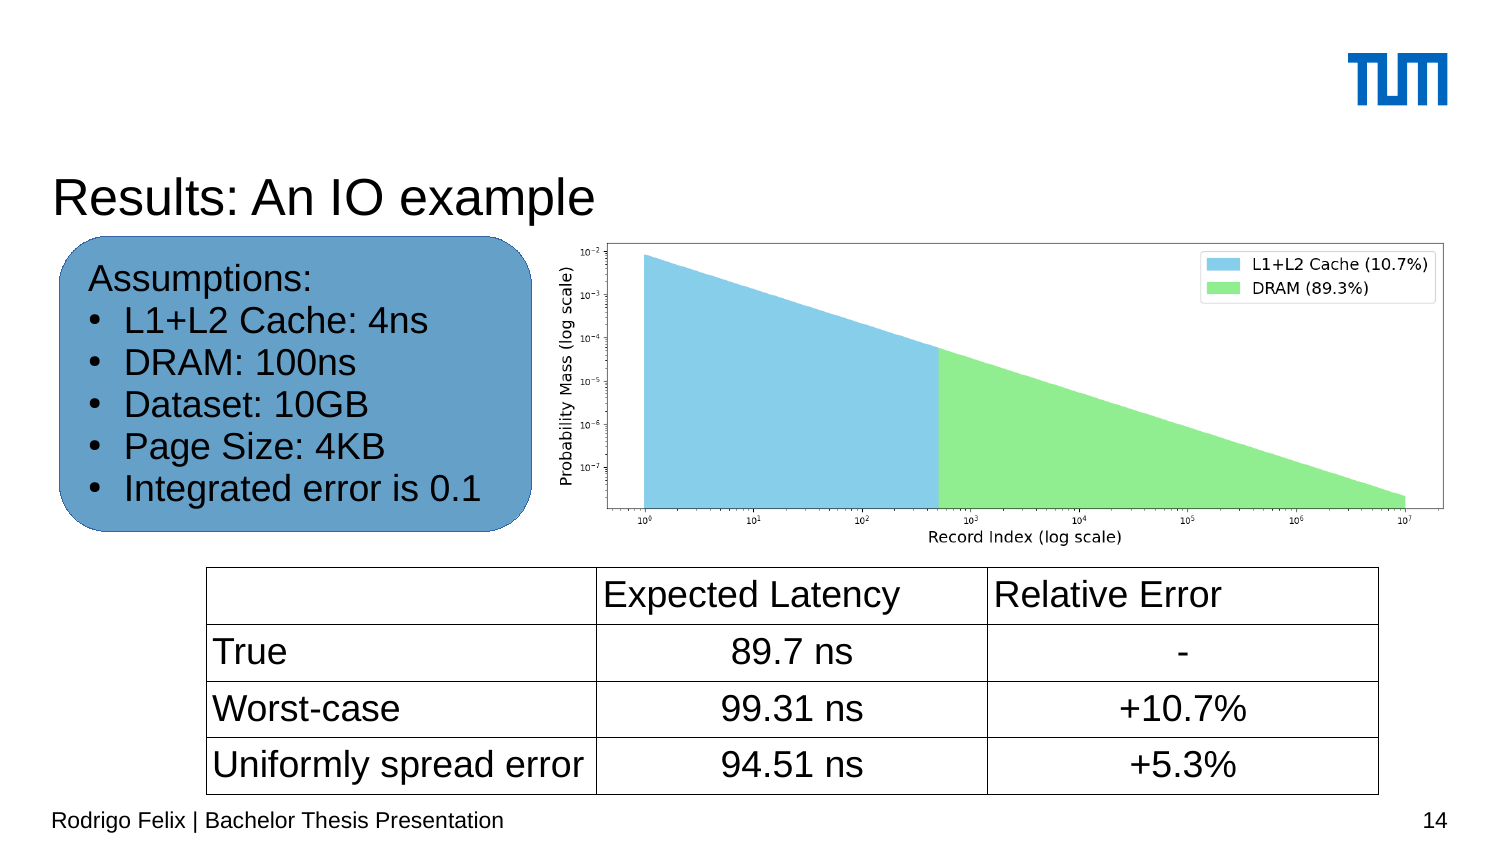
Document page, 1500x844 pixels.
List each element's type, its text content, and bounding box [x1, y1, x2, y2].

title Results: An IO example [52, 159, 1449, 227]
picture [553, 236, 1449, 552]
table_header [207, 568, 596, 624]
table_cell Worst-case [207, 682, 596, 737]
table_cell Uniformly spread error [207, 738, 596, 794]
table_cell 94.51 ns [597, 738, 987, 794]
table_header Expected Latency [597, 568, 987, 624]
table_header Relative Error [988, 568, 1378, 624]
table_cell +5.3% [988, 738, 1378, 794]
table_cell True [207, 625, 596, 681]
table_cell +10.7% [988, 682, 1378, 737]
table_cell 99.31 ns [597, 682, 987, 737]
table_cell 89.7 ns [597, 625, 987, 681]
table_cell - [988, 625, 1378, 681]
text_box Assumptions: L1+L2 Cache: 4ns DRAM: 100ns Dataset: 10GB Page Size: 4KB Integrated error is 0.1 [59, 236, 532, 532]
